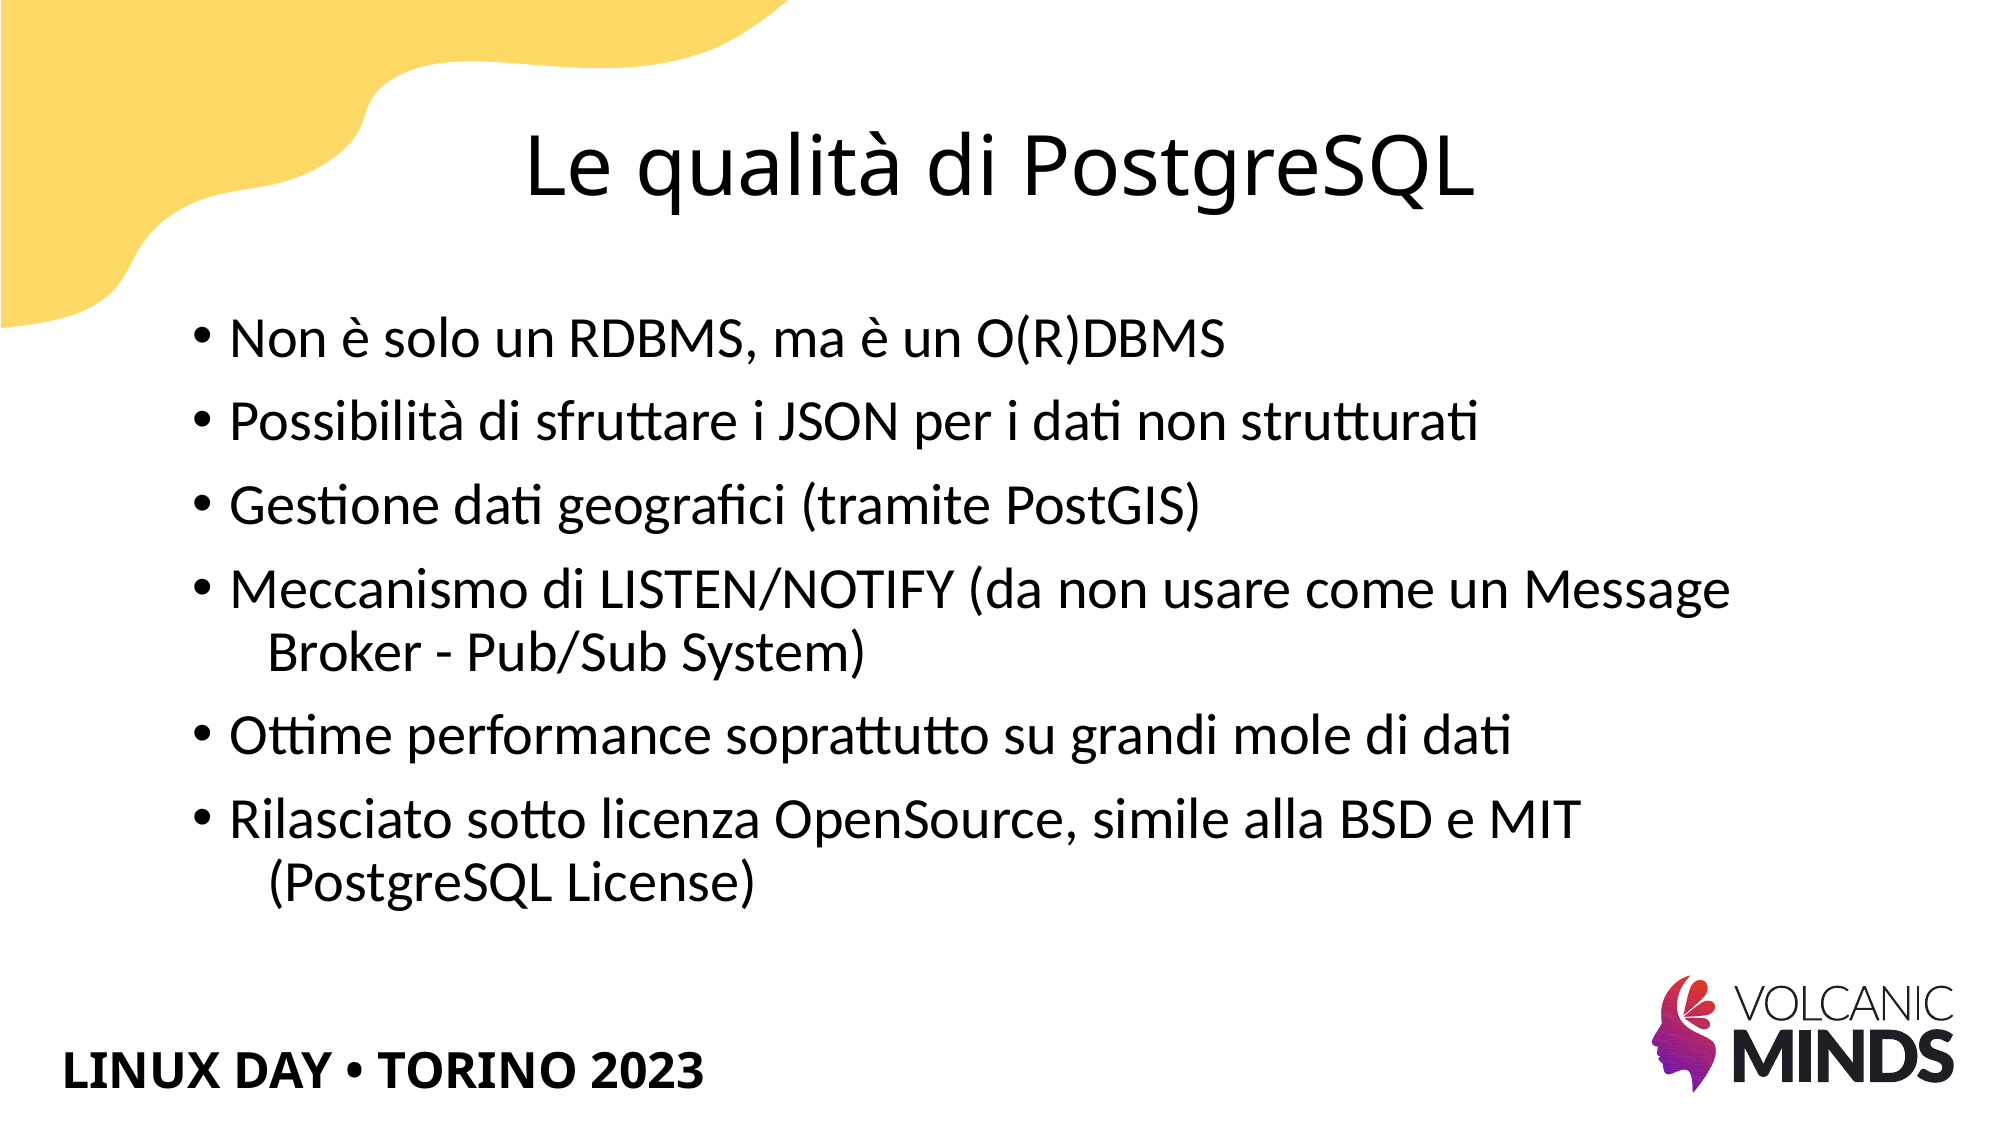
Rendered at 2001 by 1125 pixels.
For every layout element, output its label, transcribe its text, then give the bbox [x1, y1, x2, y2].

picture [0, 0, 906, 631]
title Le qualità di PostgreSQL [137, 59, 1863, 278]
list Non è solo un RDBMS, ma è un O(R)DBMS Possibilità di sfruttare i JSON per i dati non strutturati Gestione dati geografici (tramite PostGIS) Meccanismo di LISTEN/NOTIFY (da non usare come un Message Broker - Pub/Sub System) Ottime performance soprattutto su grandi mole di dati Rilasciato sotto licenza OpenSource, simile alla BSD e MIT (PostgreSQL License) [177, 299, 1814, 1014]
picture [1651, 975, 1955, 1093]
text_box LINUX DAY • TORINO 2023 [46, 961, 1547, 1107]
